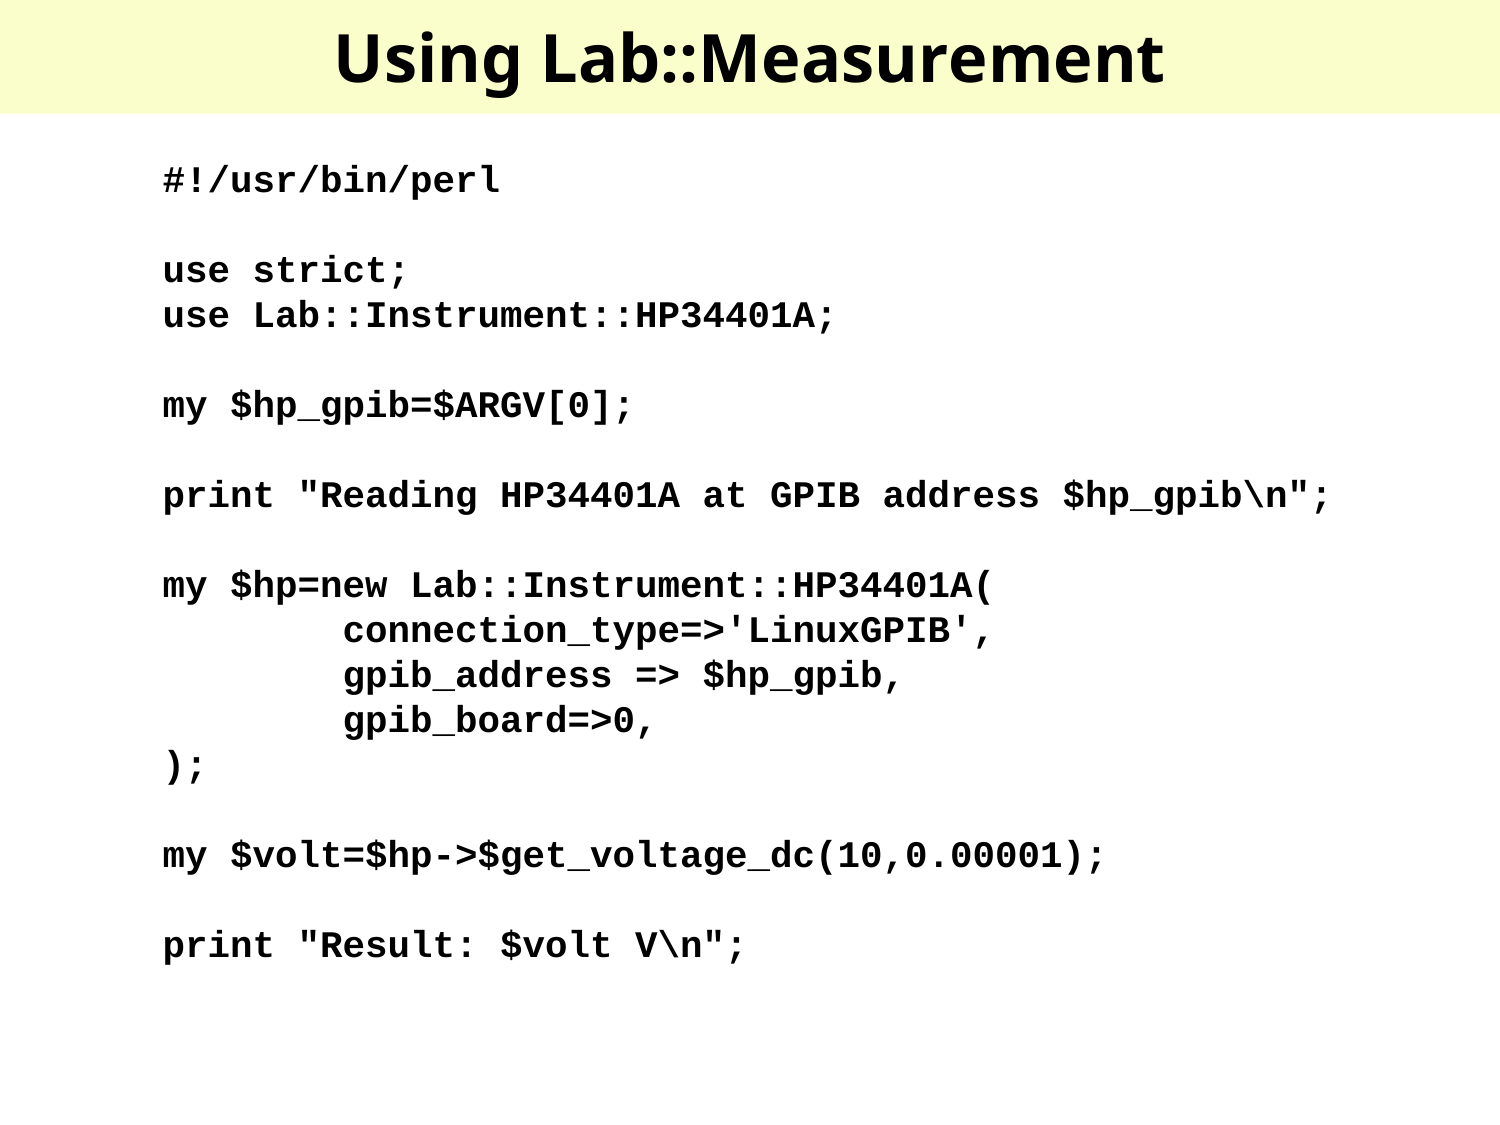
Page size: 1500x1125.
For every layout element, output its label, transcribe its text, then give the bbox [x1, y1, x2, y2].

text_box #!/usr/bin/perl use strict; use Lab::Instrument::HP34401A; my $hp_gpib=$ARGV[0]; print "Reading HP34401A at GPIB address $hp_gpib\n"; my $hp=new Lab::Instrument::HP34401A( connection_type=>'LinuxGPIB', gpib_address => $hp_gpib, gpib_board=>0, ); my $volt=$hp->$get_voltage_dc(10,0.00001); print "Result: $volt V\n"; [147, 147, 1359, 1018]
title Using Lab::Measurement [0, 0, 1500, 114]
